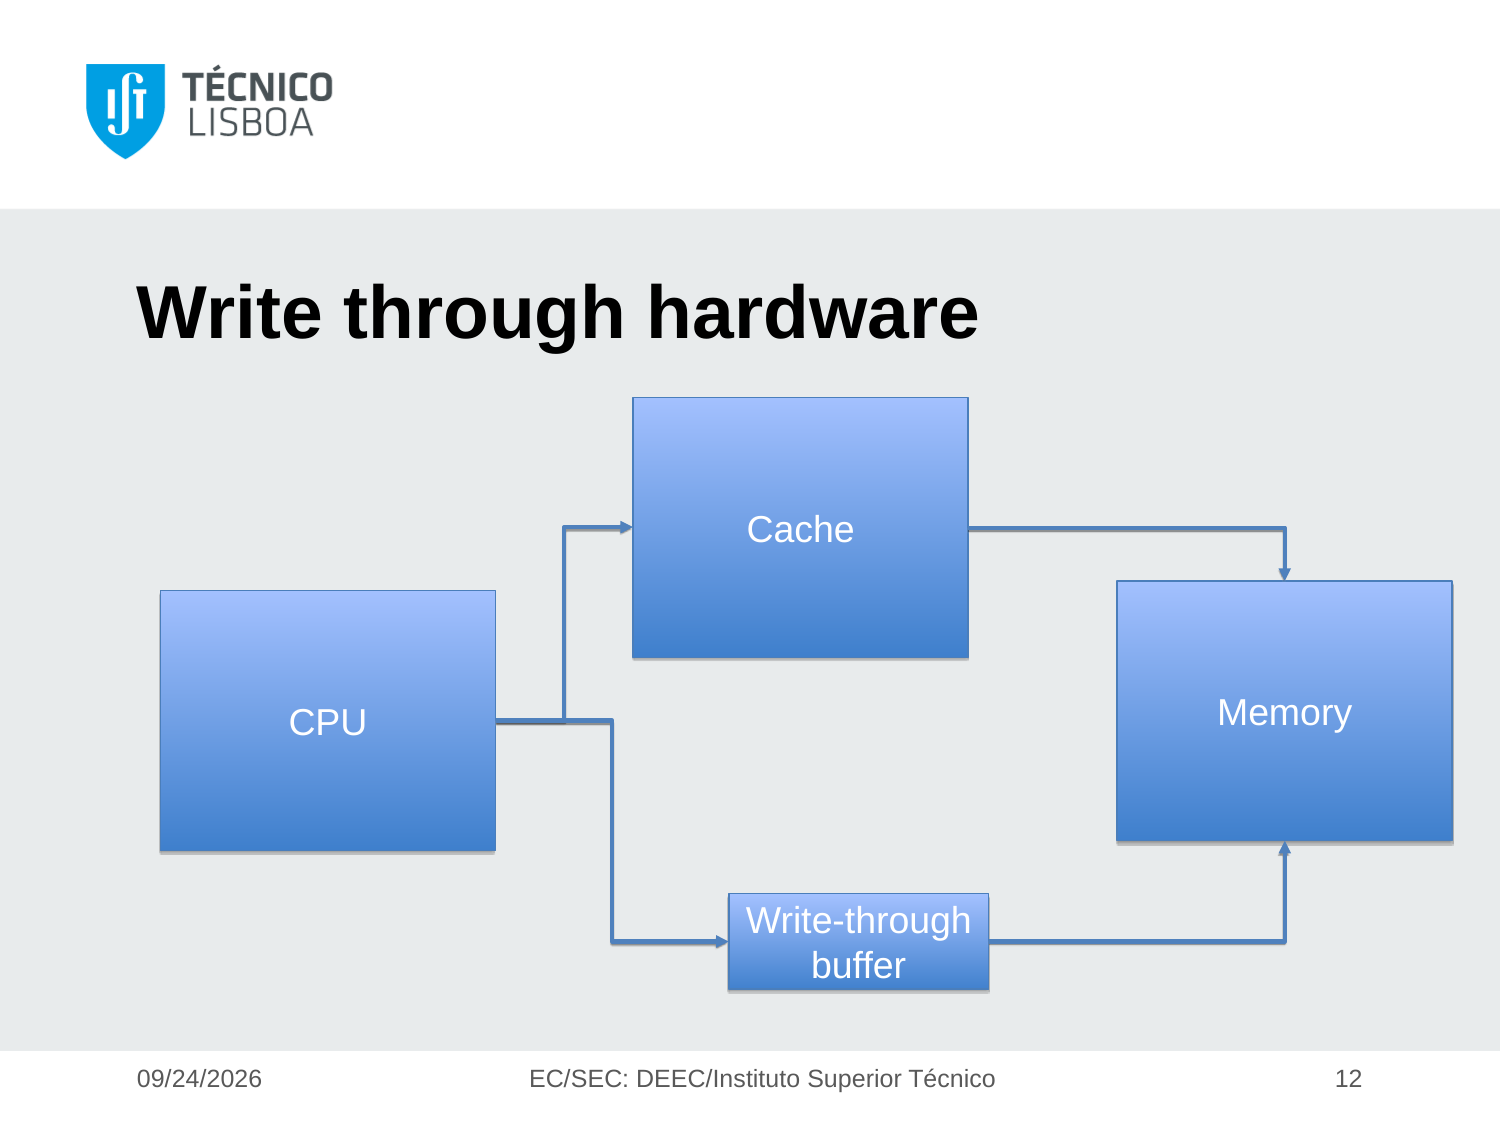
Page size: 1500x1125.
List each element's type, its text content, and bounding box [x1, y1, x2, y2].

title Write through hardware [121, 237, 1378, 381]
picture [0, 0, 1500, 1125]
text_box Write-through buffer [728, 893, 989, 990]
footer EC/SEC: DEEC/Instituto Superior Técnico [512, 1052, 1021, 1103]
text_box Cache [633, 397, 969, 658]
slide_number <number> [1077, 1052, 1378, 1103]
text_box CPU [160, 590, 496, 851]
text_box Memory [1117, 580, 1453, 841]
slide_number 01/19/2019 [121, 1052, 425, 1103]
